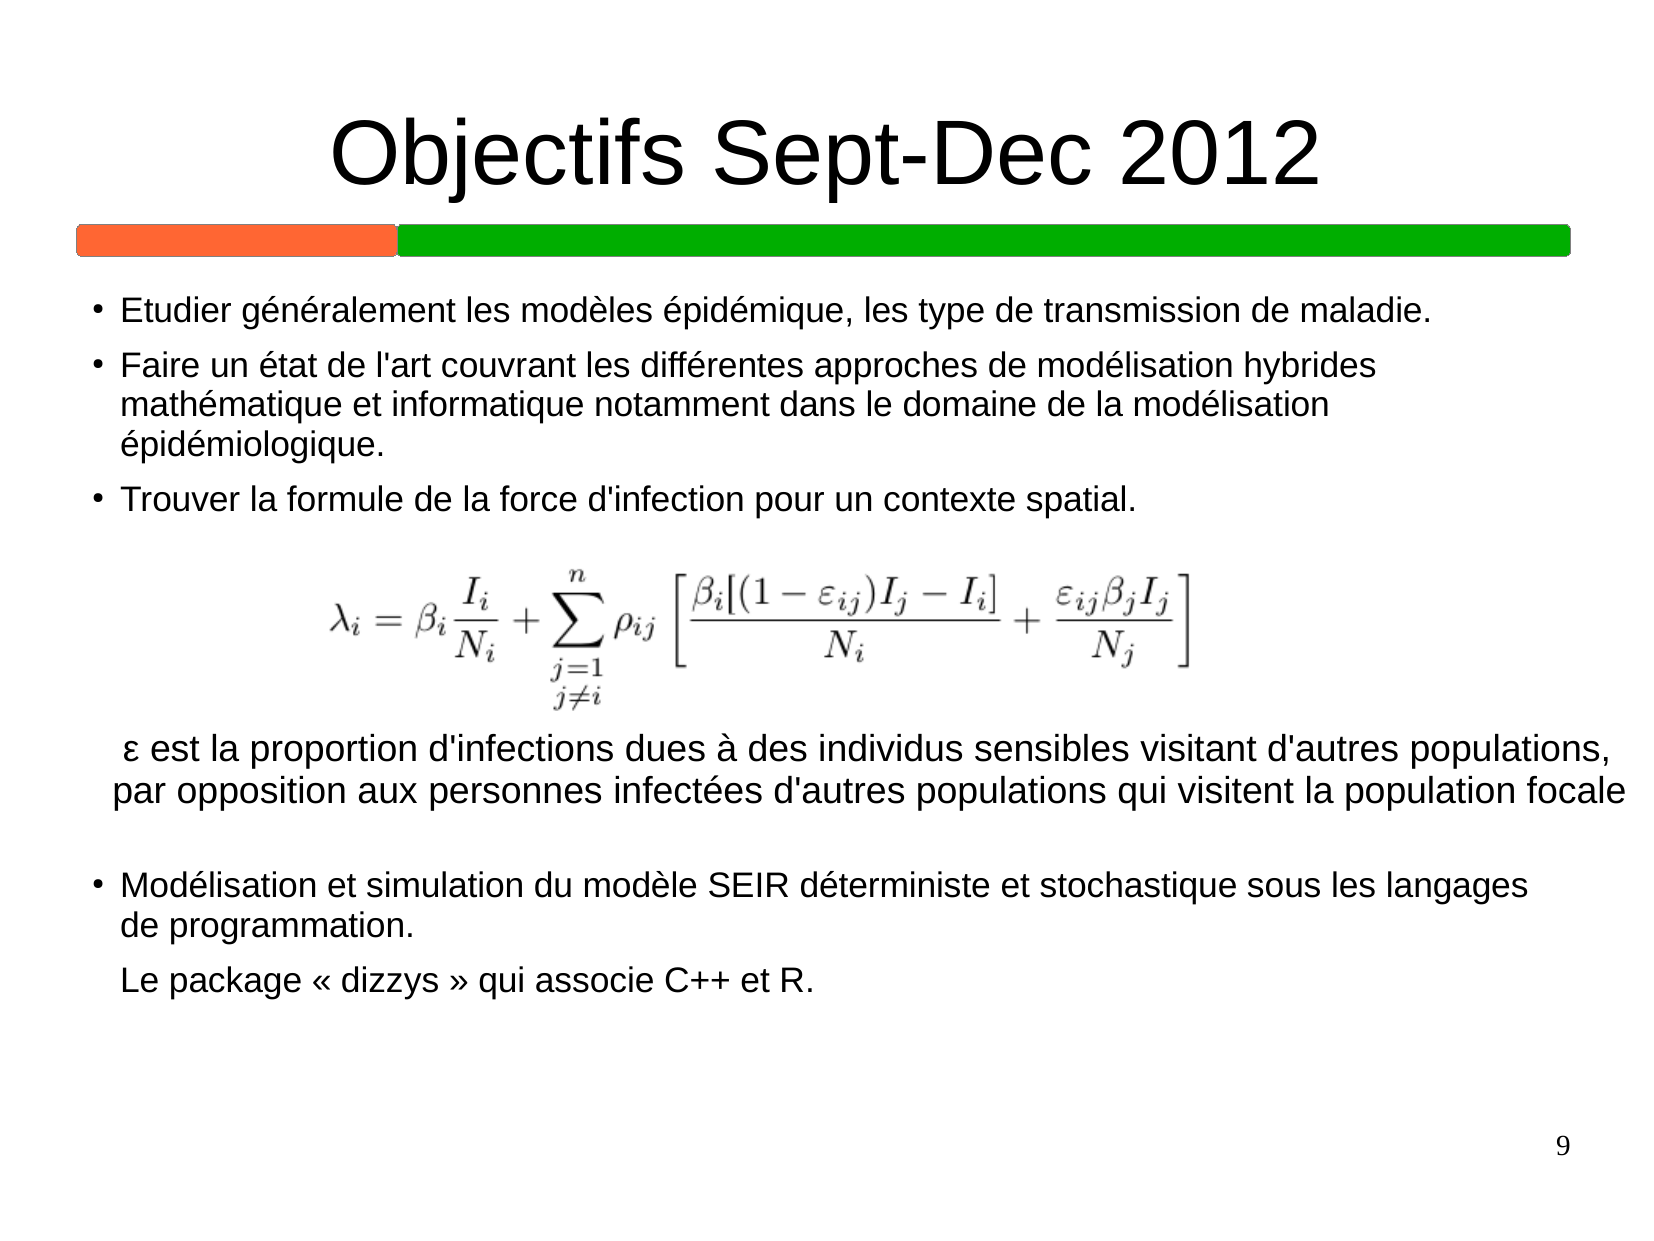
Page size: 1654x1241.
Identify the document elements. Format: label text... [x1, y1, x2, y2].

list Etudier généralement les modèles épidémique, les type de transmission de maladie. Faire un état de l'art couvrant les différentes approches de modélisation hybrides mathématique et informatique notamment dans le domaine de la modélisation épidémiologique. Trouver la formule de la force d'infection pour un contexte spatial. Modélisation et simulation du modèle SEIR déterministe et stochastique sous les langages de programmation. Le package « dizzys » qui associe C++ et R. [82, 290, 1538, 1010]
text_box [76, 224, 1571, 257]
text_box ε est la proportion d'infections dues à des individus sensibles visitant d'autres populations, par opposition aux personnes infectées d'autres populations qui visitent la population focale [97, 720, 1642, 820]
title Objectifs Sept-Dec 2012 [82, 49, 1571, 227]
picture [291, 527, 1247, 720]
